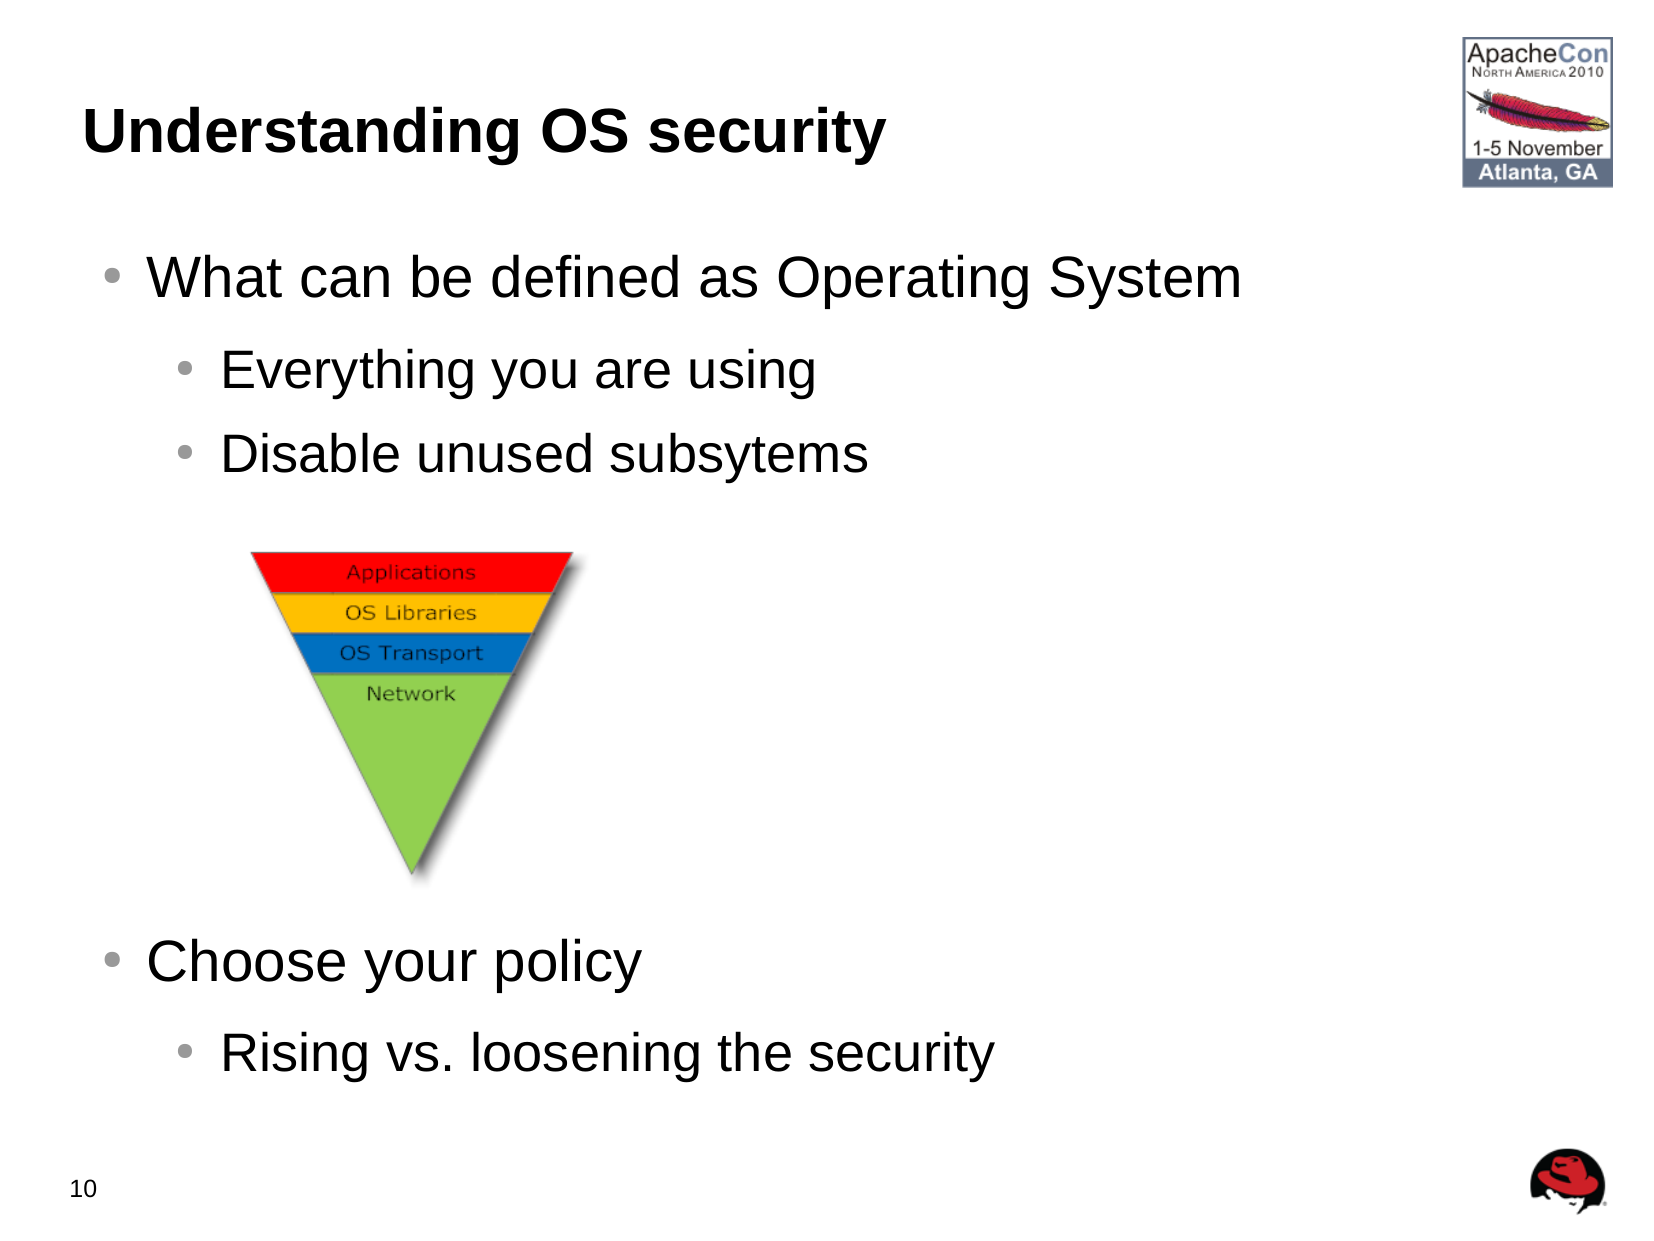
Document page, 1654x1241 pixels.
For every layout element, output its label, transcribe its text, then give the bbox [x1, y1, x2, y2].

title Understanding OS security [82, 45, 1571, 218]
picture [1529, 1146, 1613, 1224]
picture [225, 524, 601, 901]
list What can be defined as Operating System Everything you are using Disable unused subsytems Choose your policy Rising vs. loosening the security [86, 244, 1576, 1084]
picture [1462, 37, 1613, 188]
